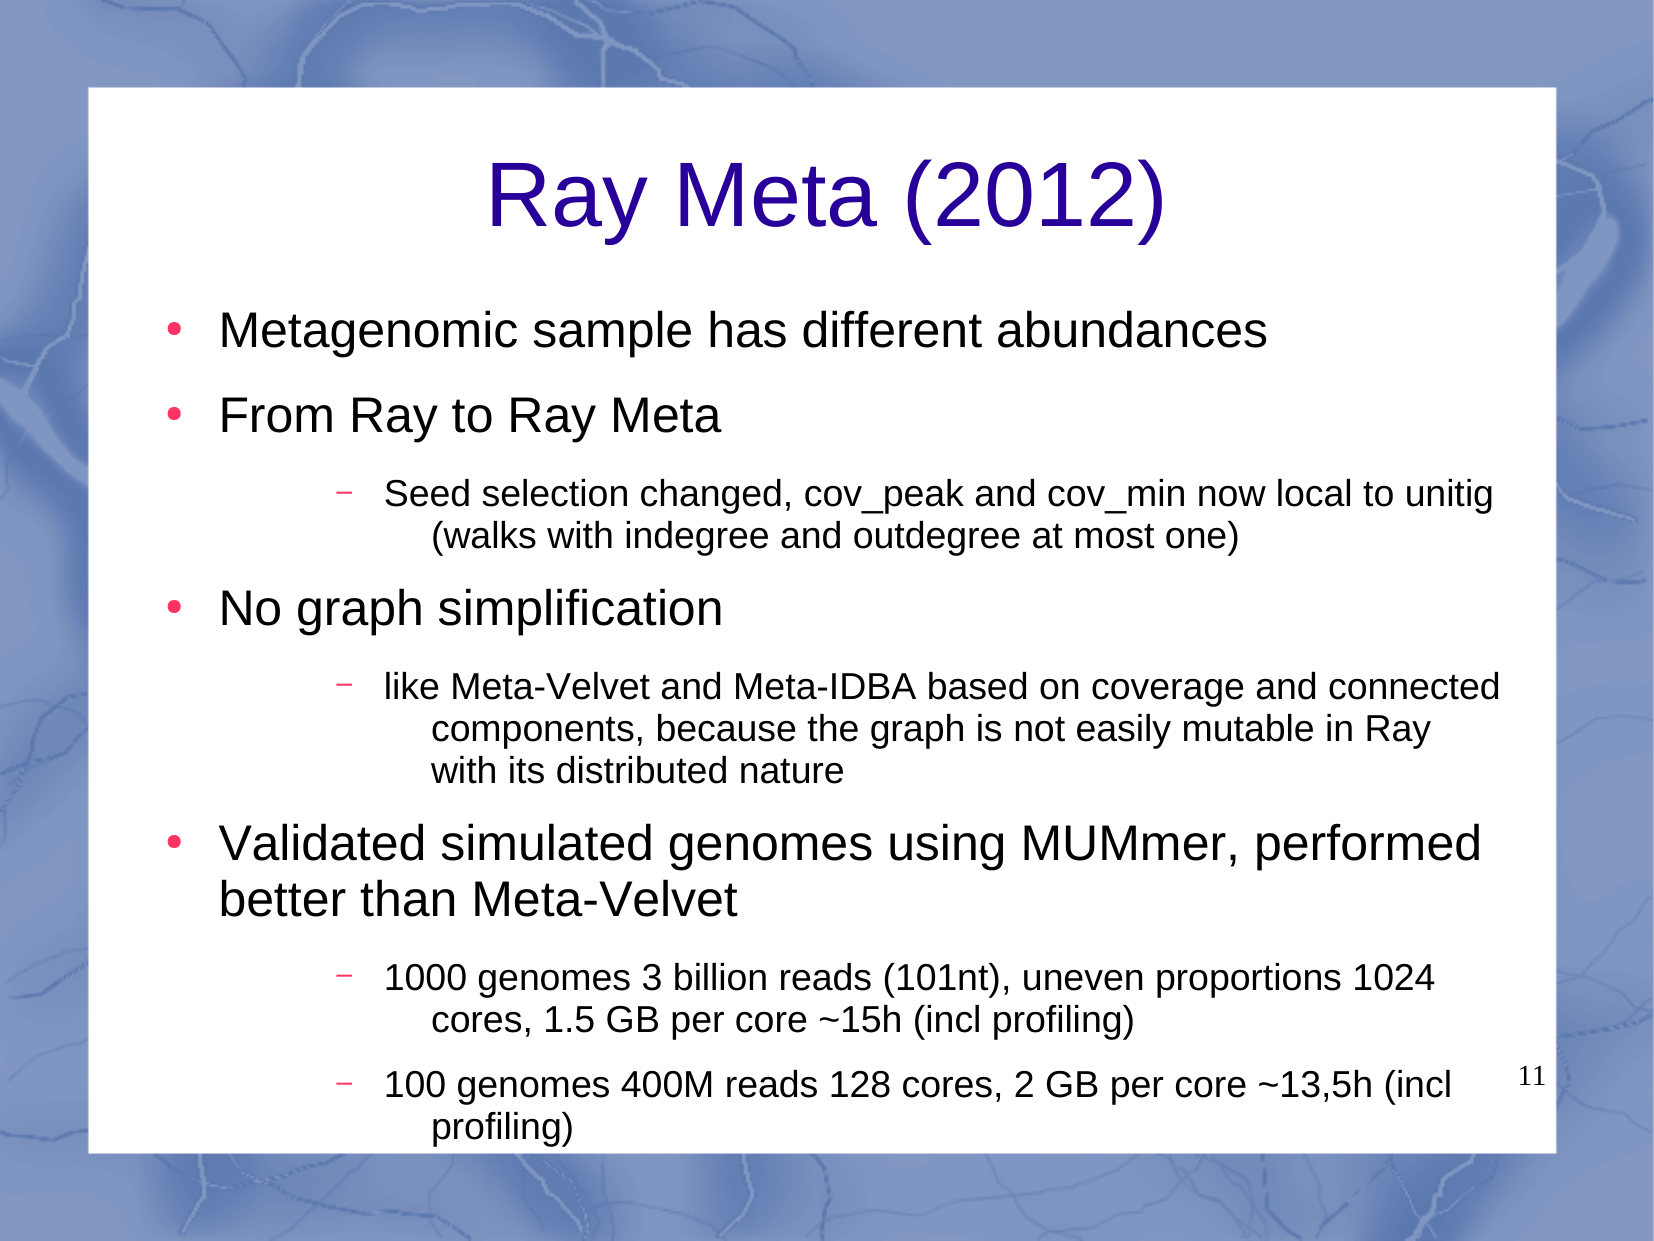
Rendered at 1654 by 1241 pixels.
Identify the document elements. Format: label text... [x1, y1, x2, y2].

picture [0, 0, 1654, 1241]
list Metagenomic sample has different abundances From Ray to Ray Meta Seed selection changed, cov_peak and cov_min now local to unitig (walks with indegree and outdegree at most one) No graph simplification like Meta-Velvet and Meta-IDBA based on coverage and connected components, because the graph is not easily mutable in Ray with its distributed nature Validated simulated genomes using MUMmer, performed better than Meta-Velvet 1000 genomes 3 billion reads (101nt), uneven proportions 1024 cores, 1.5 GB per core ~15h (incl profiling) 100 genomes 400M reads 128 cores, 2 GB per core ~13,5h (incl profiling) [147, 302, 1506, 1228]
title Ray Meta (2012) [118, 90, 1536, 298]
